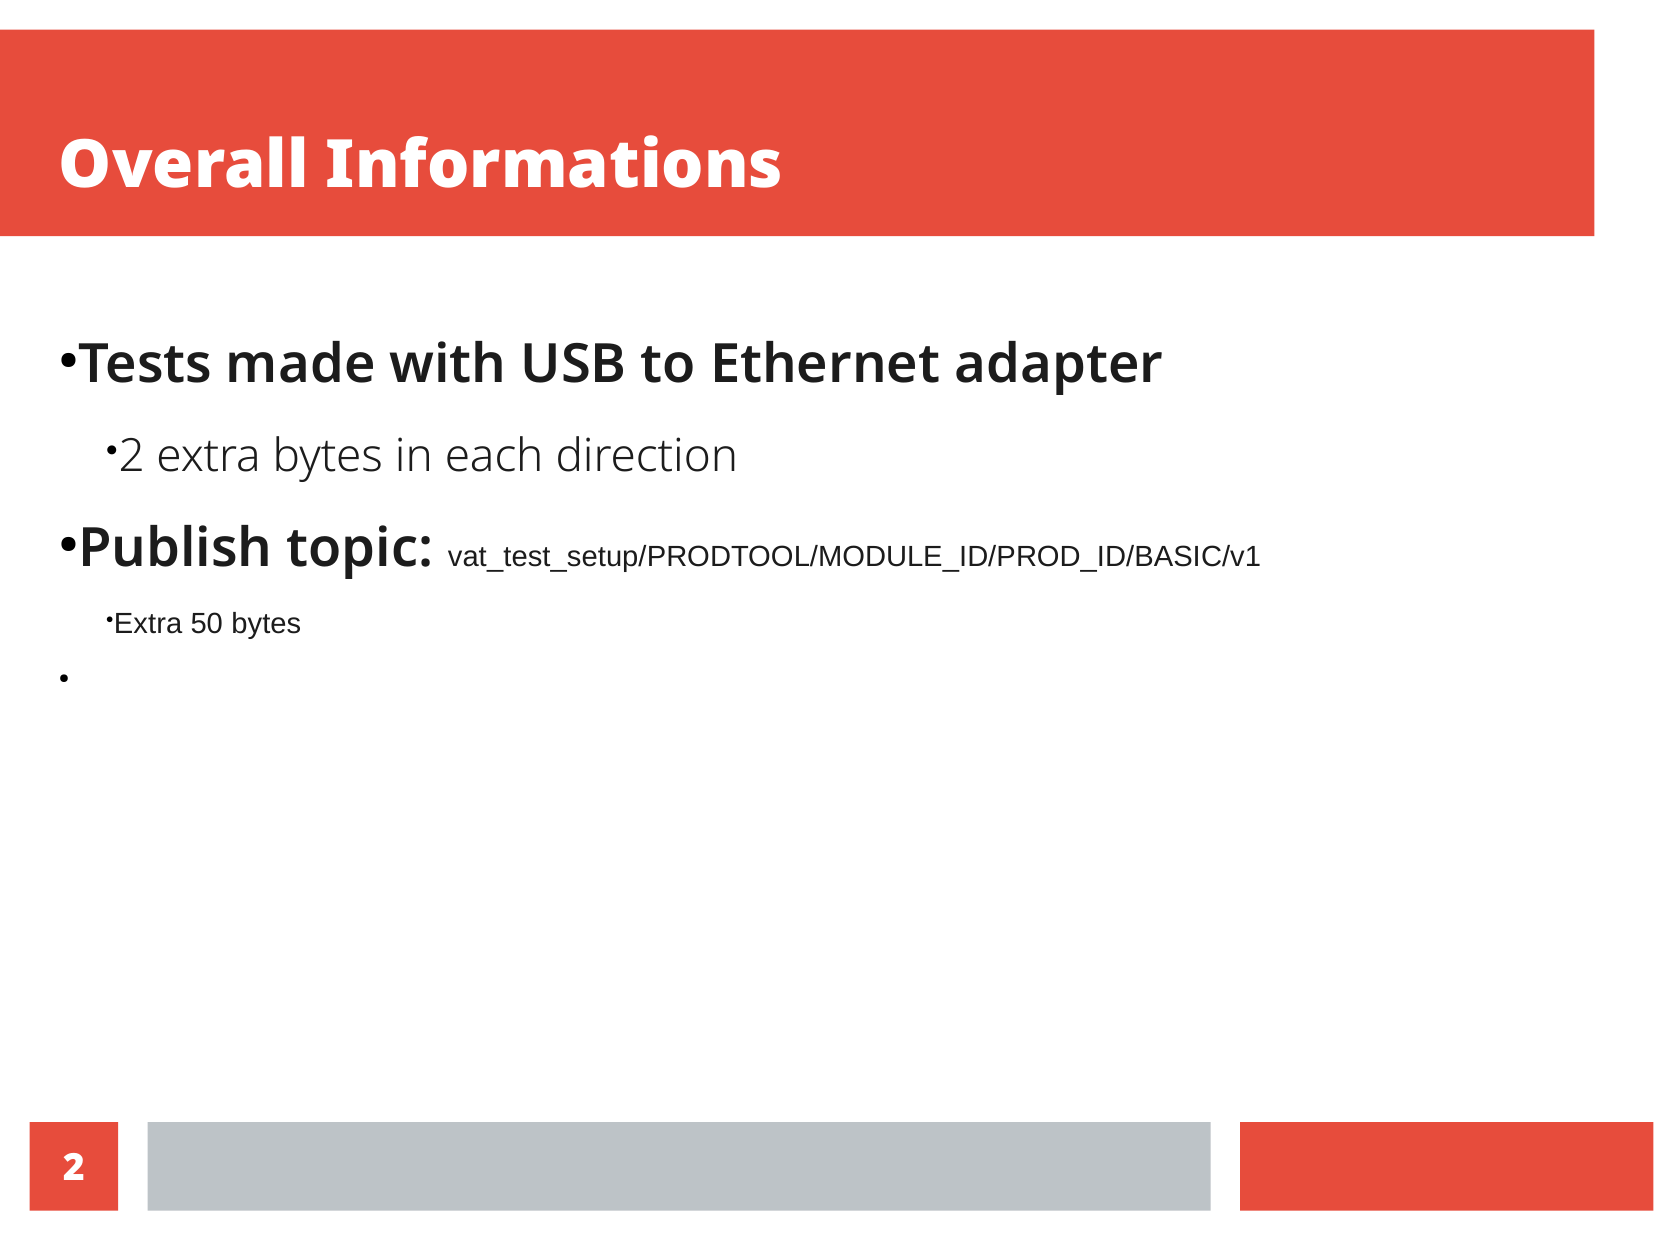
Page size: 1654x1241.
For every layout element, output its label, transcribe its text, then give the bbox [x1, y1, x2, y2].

list Tests made with USB to Ethernet adapter 2 extra bytes in each direction Publish topic: vat_test_setup/PRODTOOL/MODULE_ID/PROD_ID/BASIC/v1 Extra 50 bytes [59, 324, 1565, 1093]
title Overall Informations [59, 59, 1595, 207]
